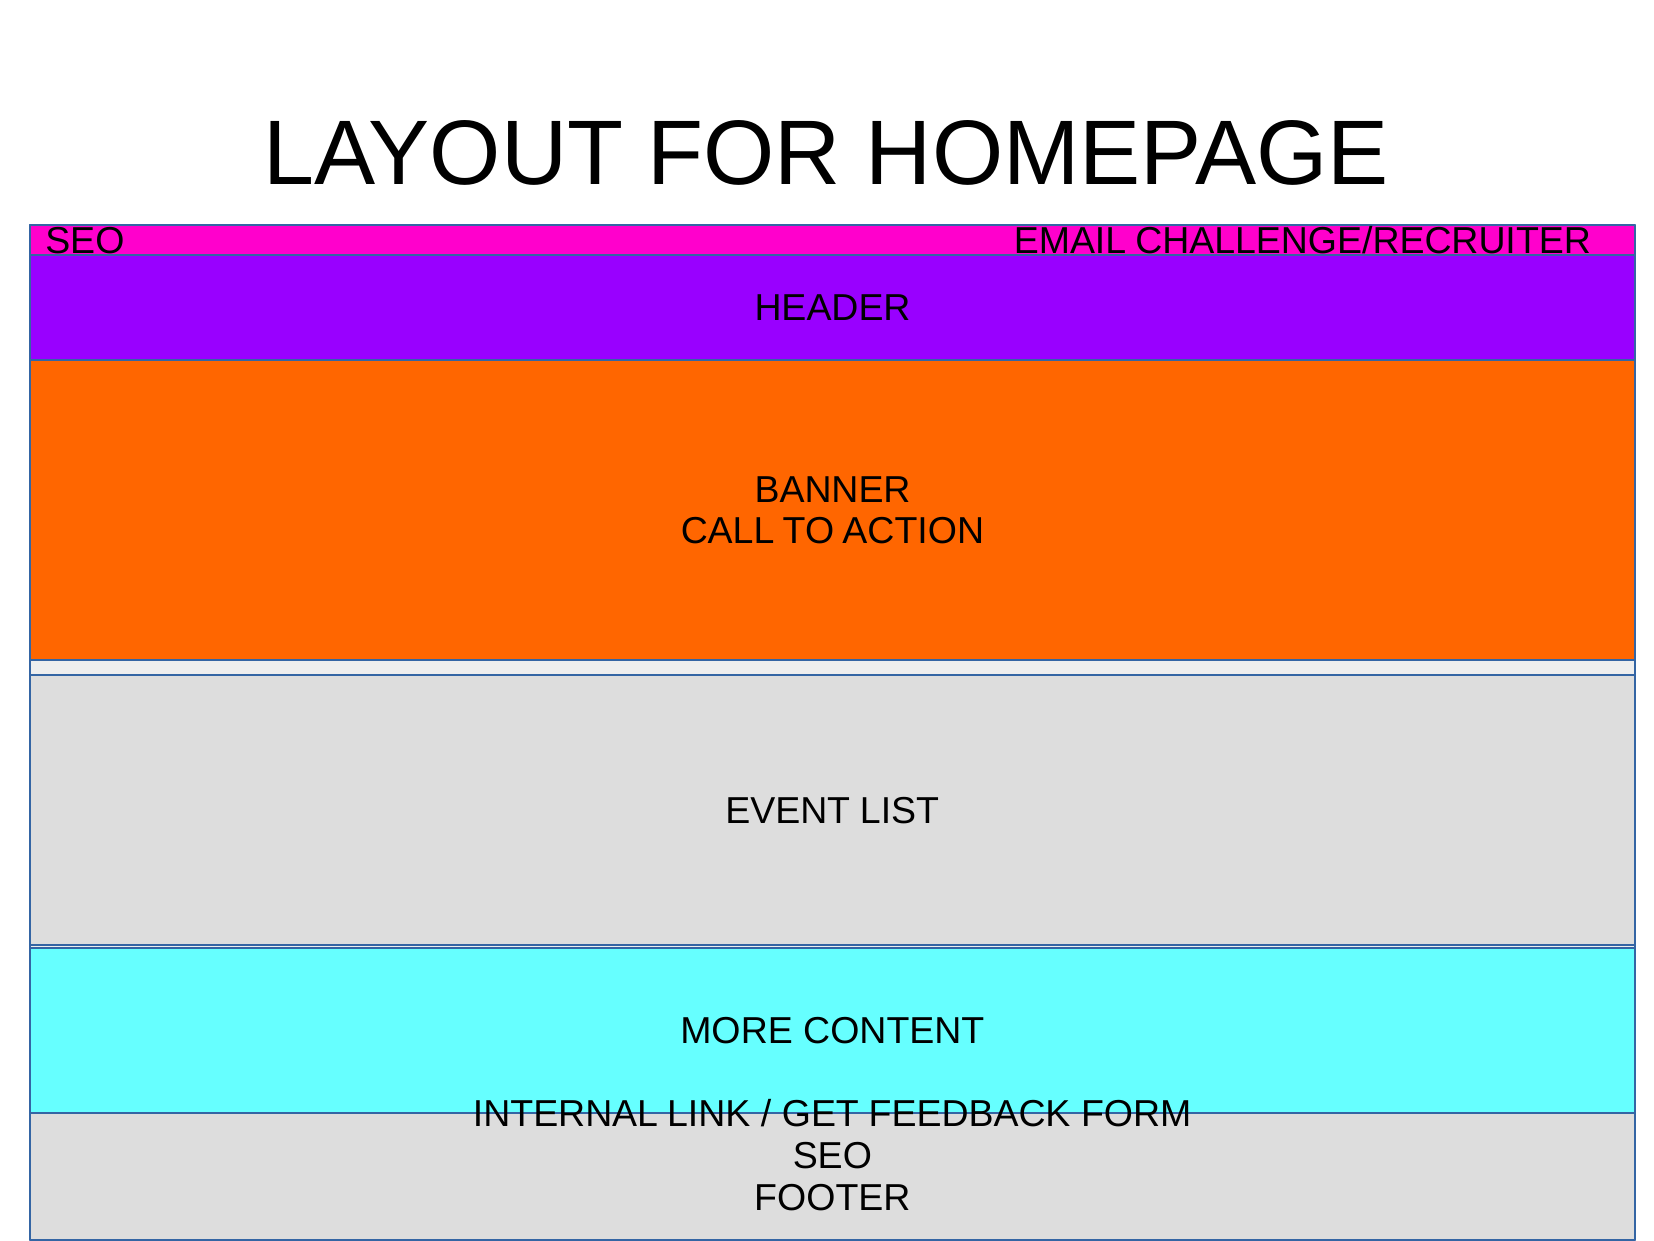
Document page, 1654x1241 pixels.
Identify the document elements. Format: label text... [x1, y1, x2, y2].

title LAYOUT FOR HOMEPAGE [82, 49, 1571, 225]
text_box HEADER [30, 255, 1636, 360]
text_box SEO EMAIL CHALLENGE/RECRUITER [30, 225, 1636, 255]
text_box MORE CONTENT [30, 948, 1636, 1113]
text_box EVENT LIST [30, 675, 1636, 946]
text_box BANNER CALL TO ACTION [30, 360, 1636, 661]
text_box INTERNAL LINK / GET FEEDBACK FORM SEO FOOTER [30, 1113, 1636, 1241]
text_box [30, 661, 1636, 675]
